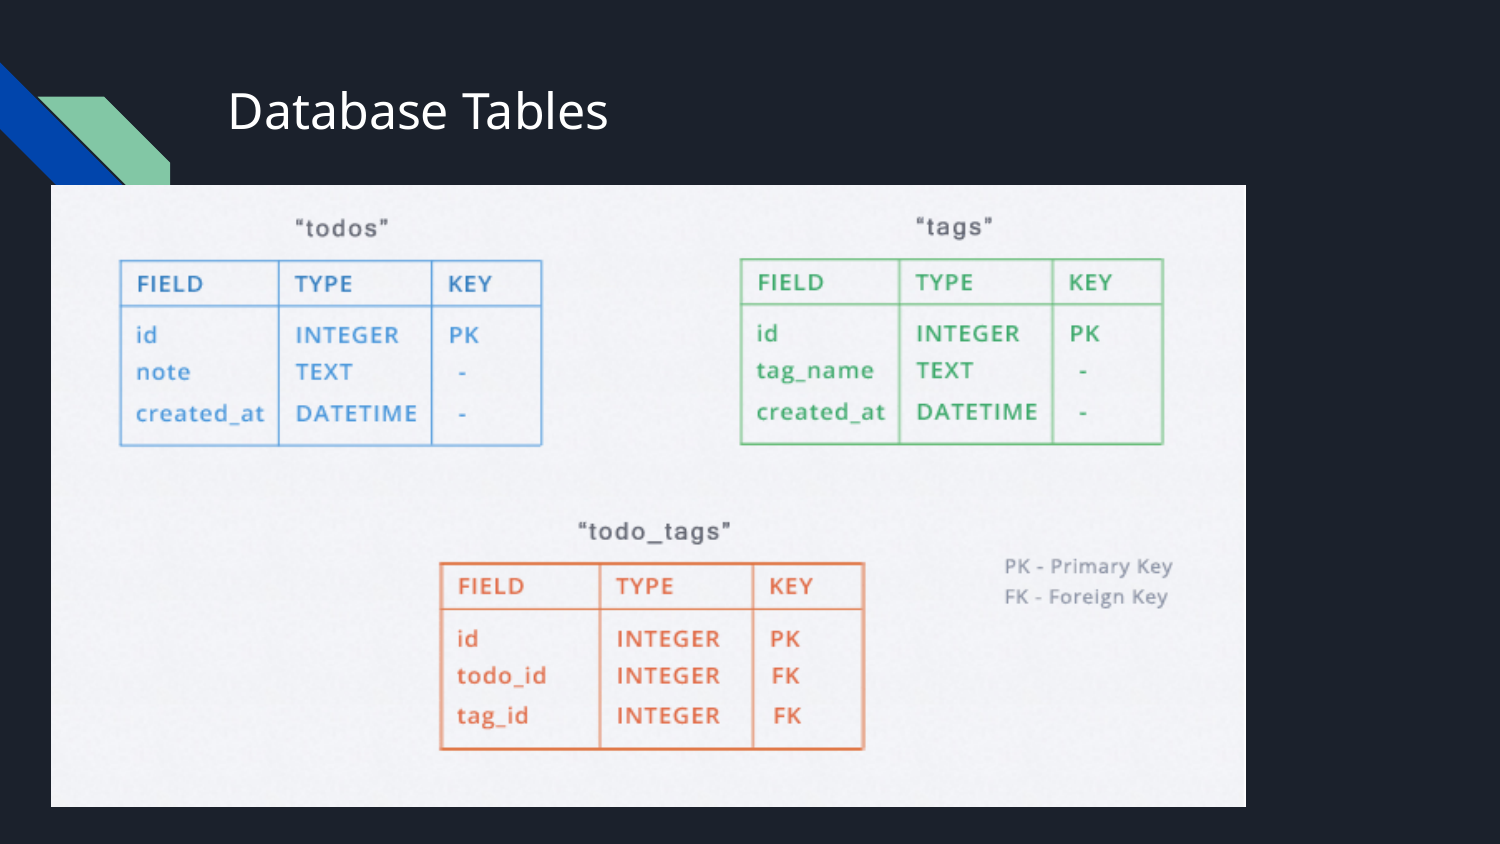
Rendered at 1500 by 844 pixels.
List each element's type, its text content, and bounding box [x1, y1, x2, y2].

picture [51, 185, 1246, 807]
title Database Tables [212, 64, 1368, 215]
